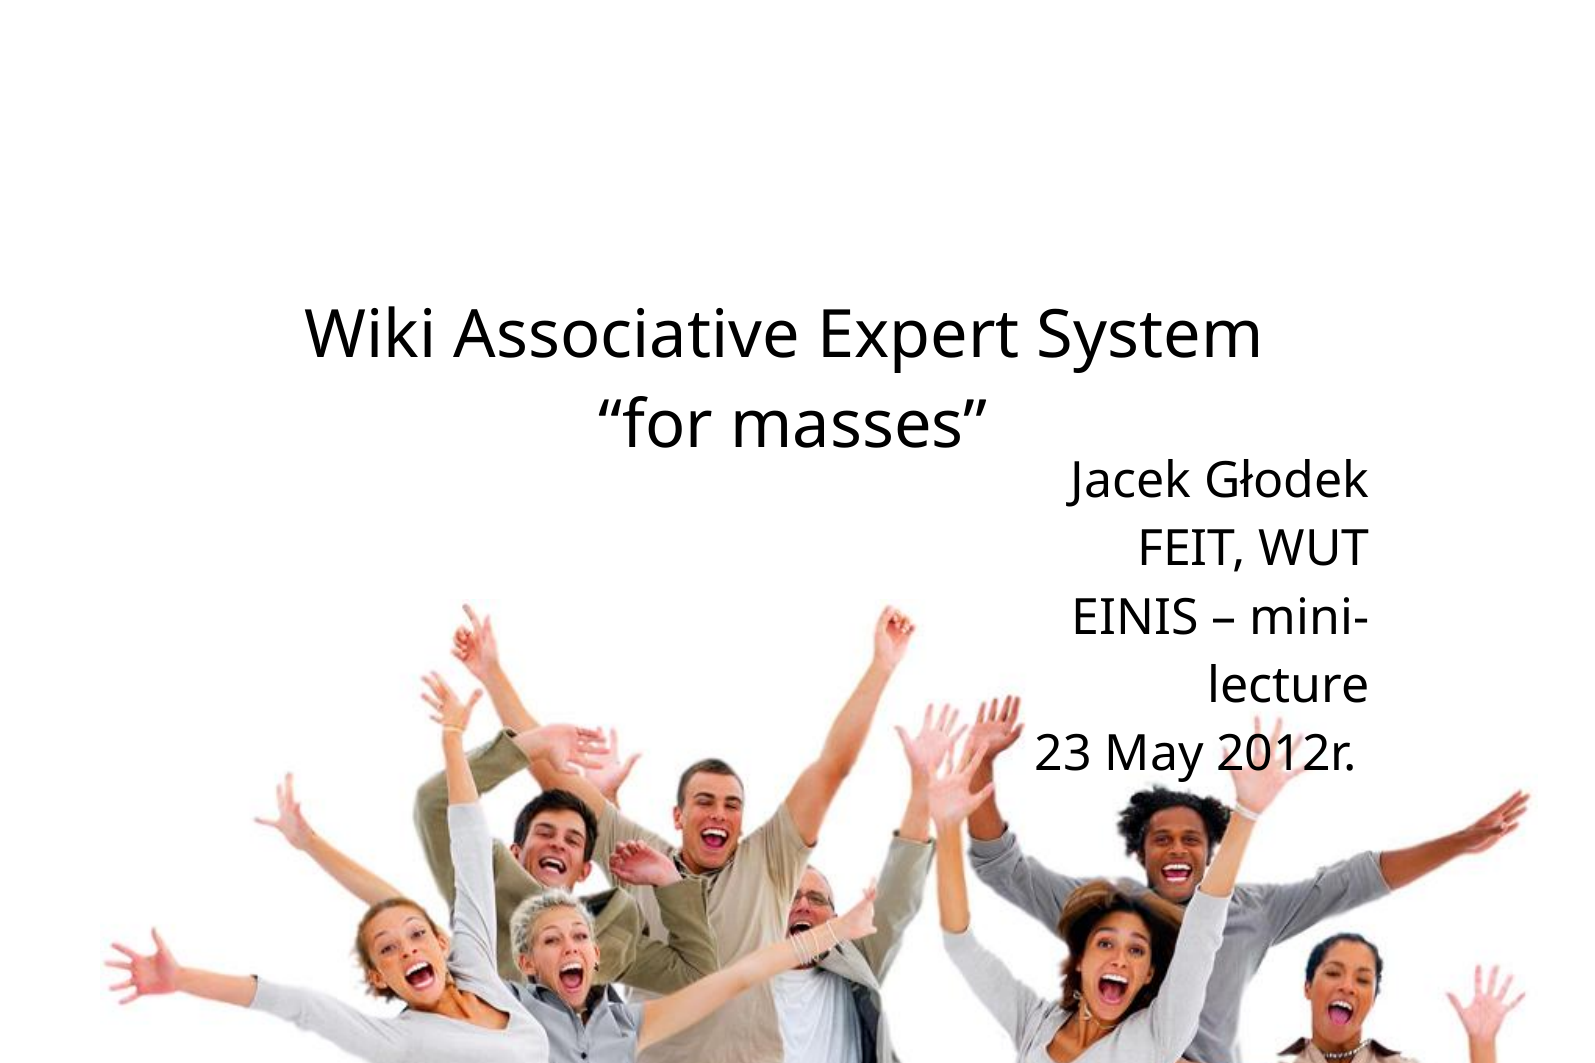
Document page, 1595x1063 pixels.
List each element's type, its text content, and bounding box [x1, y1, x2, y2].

picture [100, 599, 1538, 1063]
text_box Jacek Głodek FEIT, WUT EINIS – mini-lecture 23 May 2012r. [1019, 436, 1508, 697]
text_box Wiki Associative Expert System “for masses” [289, 278, 1303, 458]
